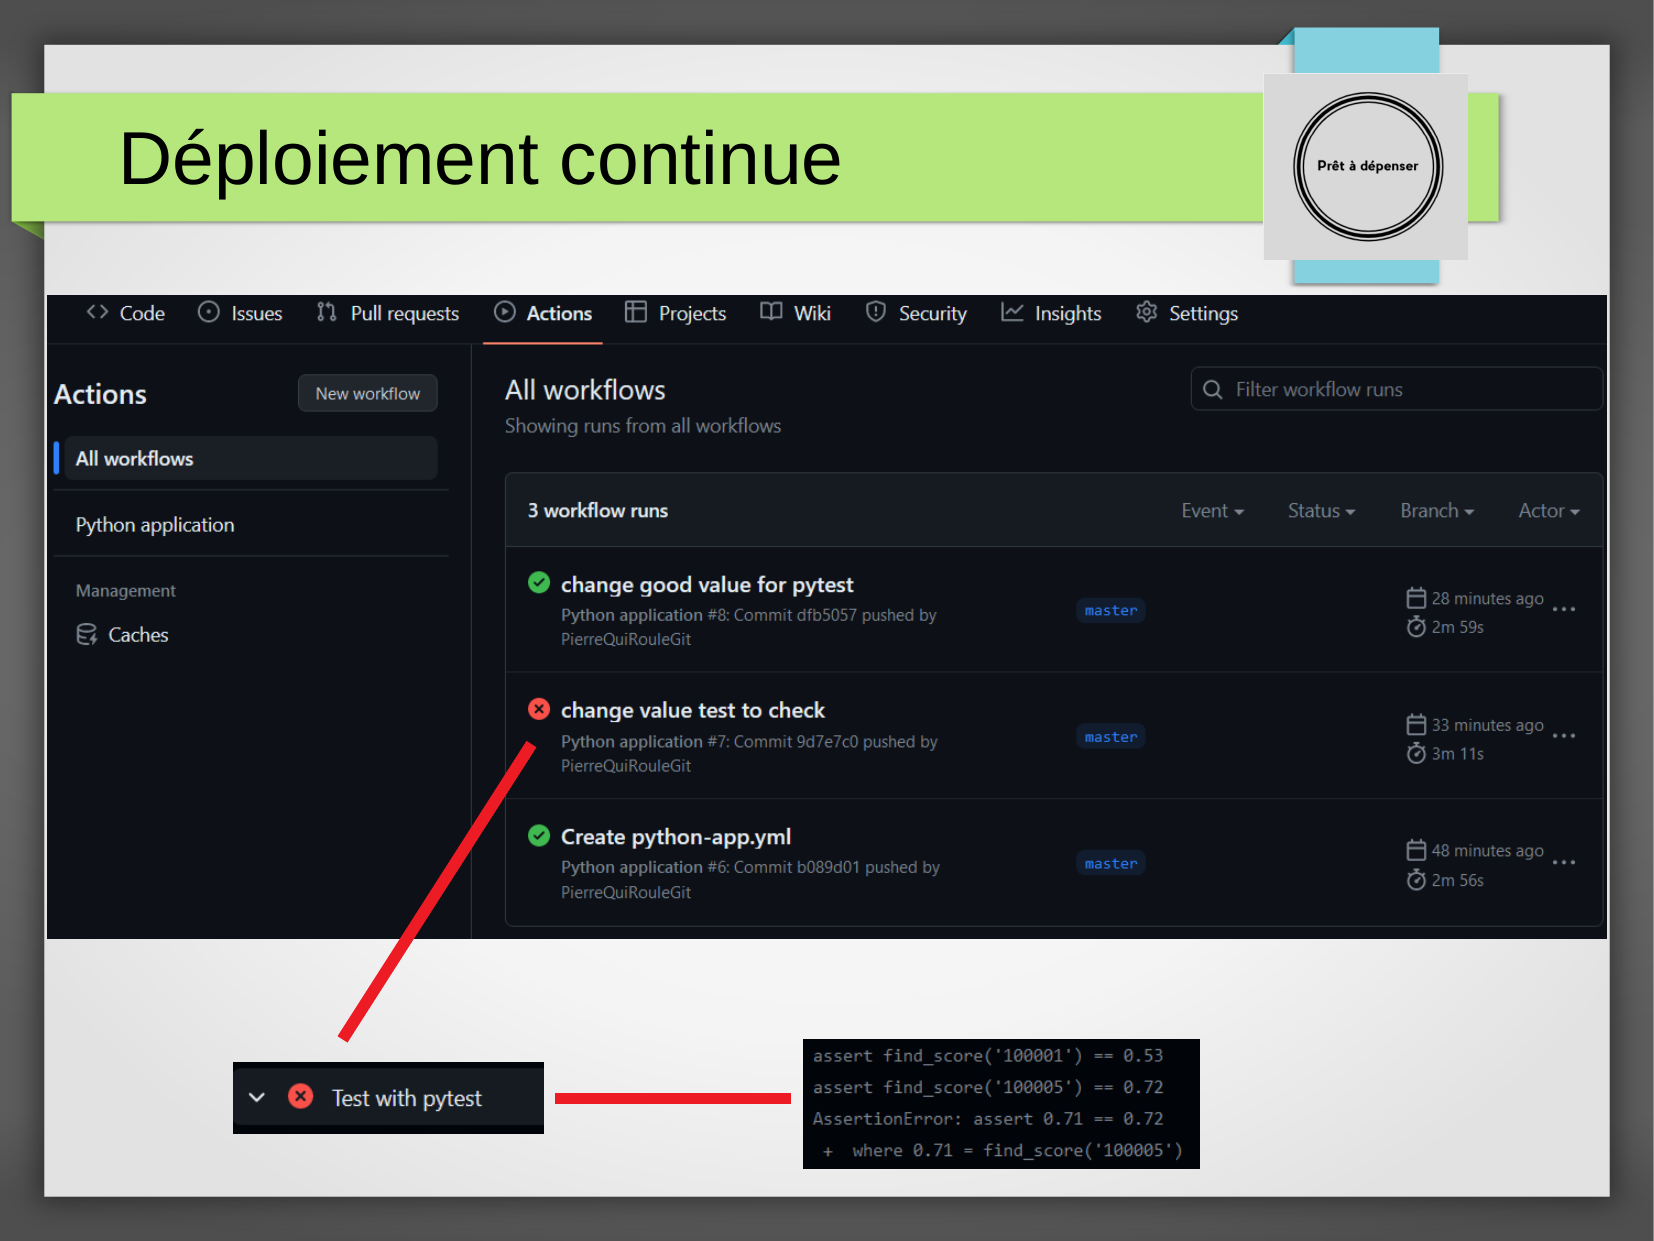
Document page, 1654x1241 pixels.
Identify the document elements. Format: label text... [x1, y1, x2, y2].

title Déploiement continue [118, 116, 1263, 201]
picture [0, 0, 1654, 1241]
